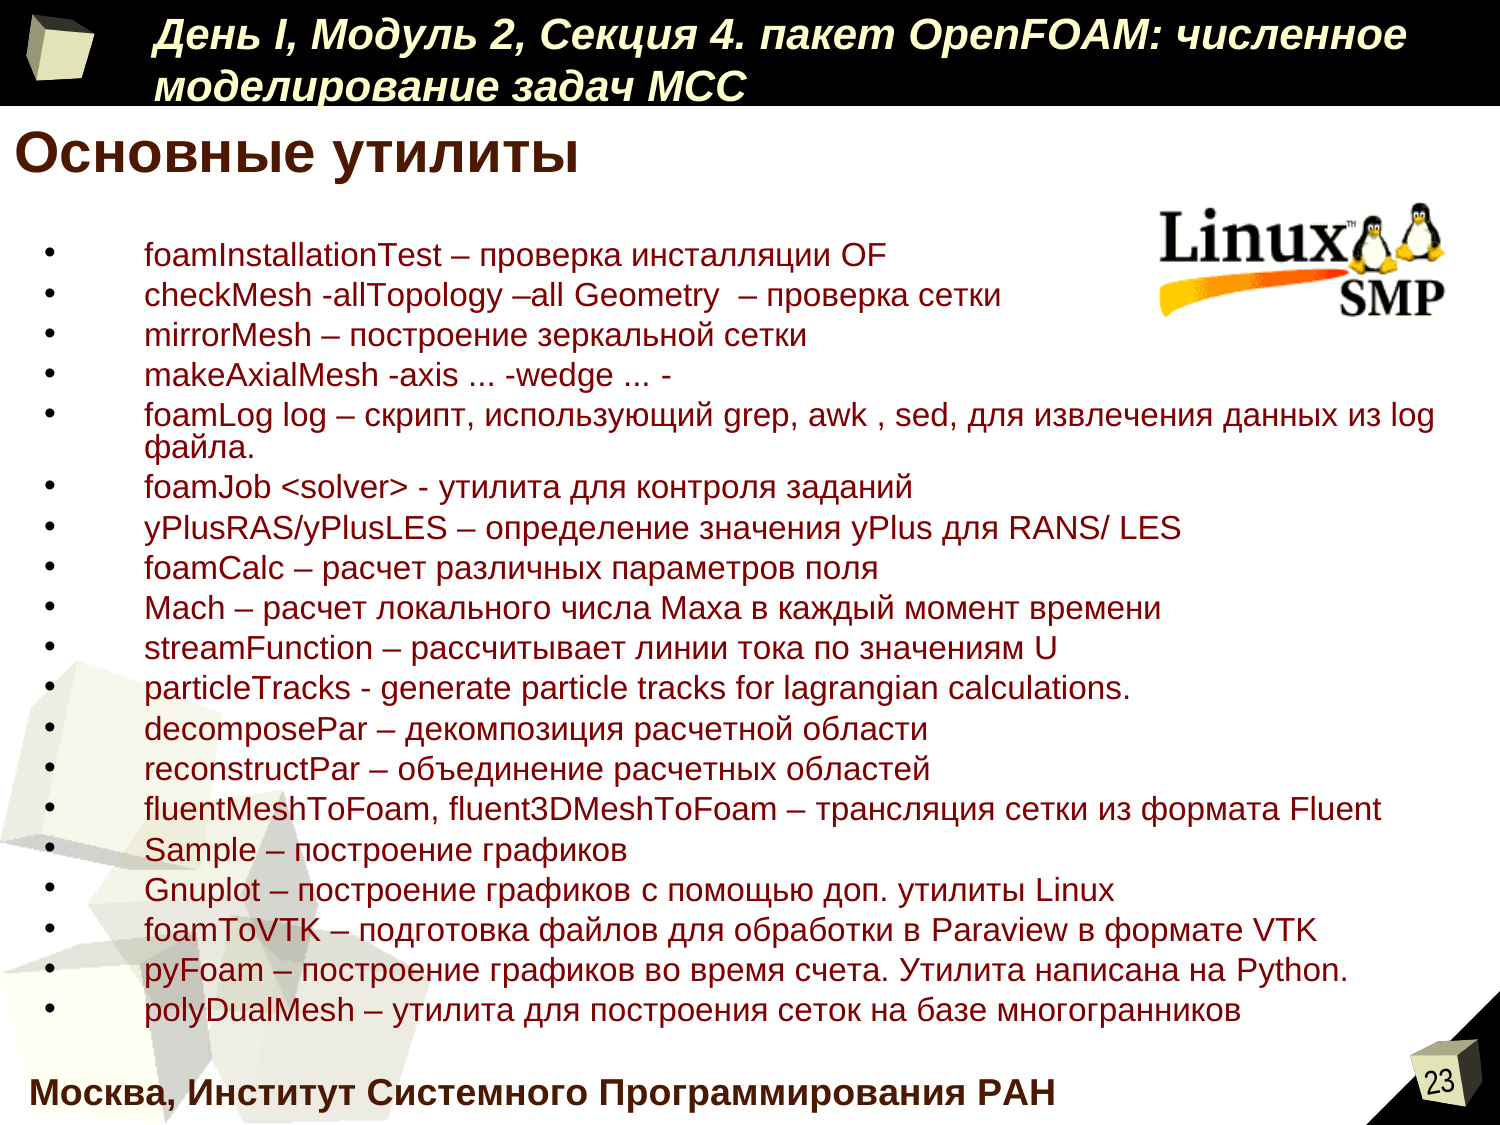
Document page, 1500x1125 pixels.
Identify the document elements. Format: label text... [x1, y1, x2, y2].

picture [1154, 202, 1447, 325]
text_box Основные утилиты [0, 106, 1500, 192]
list foamInstallationTest – проверка инсталляции OF checkMesh -allTopology –all Geometry – проверка сетки mirrorMesh – построение зеркальной сетки makeAxialMesh -axis ... -wedge ... - foamLog log – скрипт, использующий grep, awk , sed, для извлечения данных из log файла. foamJob <solver> - утилита для контроля заданий yPlusRAS/yPlusLES – определение значения yPlus для RANS/ LES foamCalc – расчет различных параметров поля Mach – расчет локального числа Маха в каждый момент времени streamFunction – расcчитывает линии тока по значениям U particleTracks - generate particle tracks for lagrangian calculations. decomposePar – декомпозиция расчетной области reconstructPar – объединение расчетных областей fluentMeshToFoam, fluent3DMeshToFoam – трансляция сетки из формата Fluent Sample – построение графиков Gnuplot – построение графиков с помощью доп. утилиты Linux foamToVTK – подготовка файлов для обработки в Paraview в формате VTK pyFoam – построение графиков во время счета. Утилита написана на Python. polyDualMesh – утилита для построения сеток на базе многогранников [29, 192, 1471, 1107]
picture [0, 659, 433, 1125]
